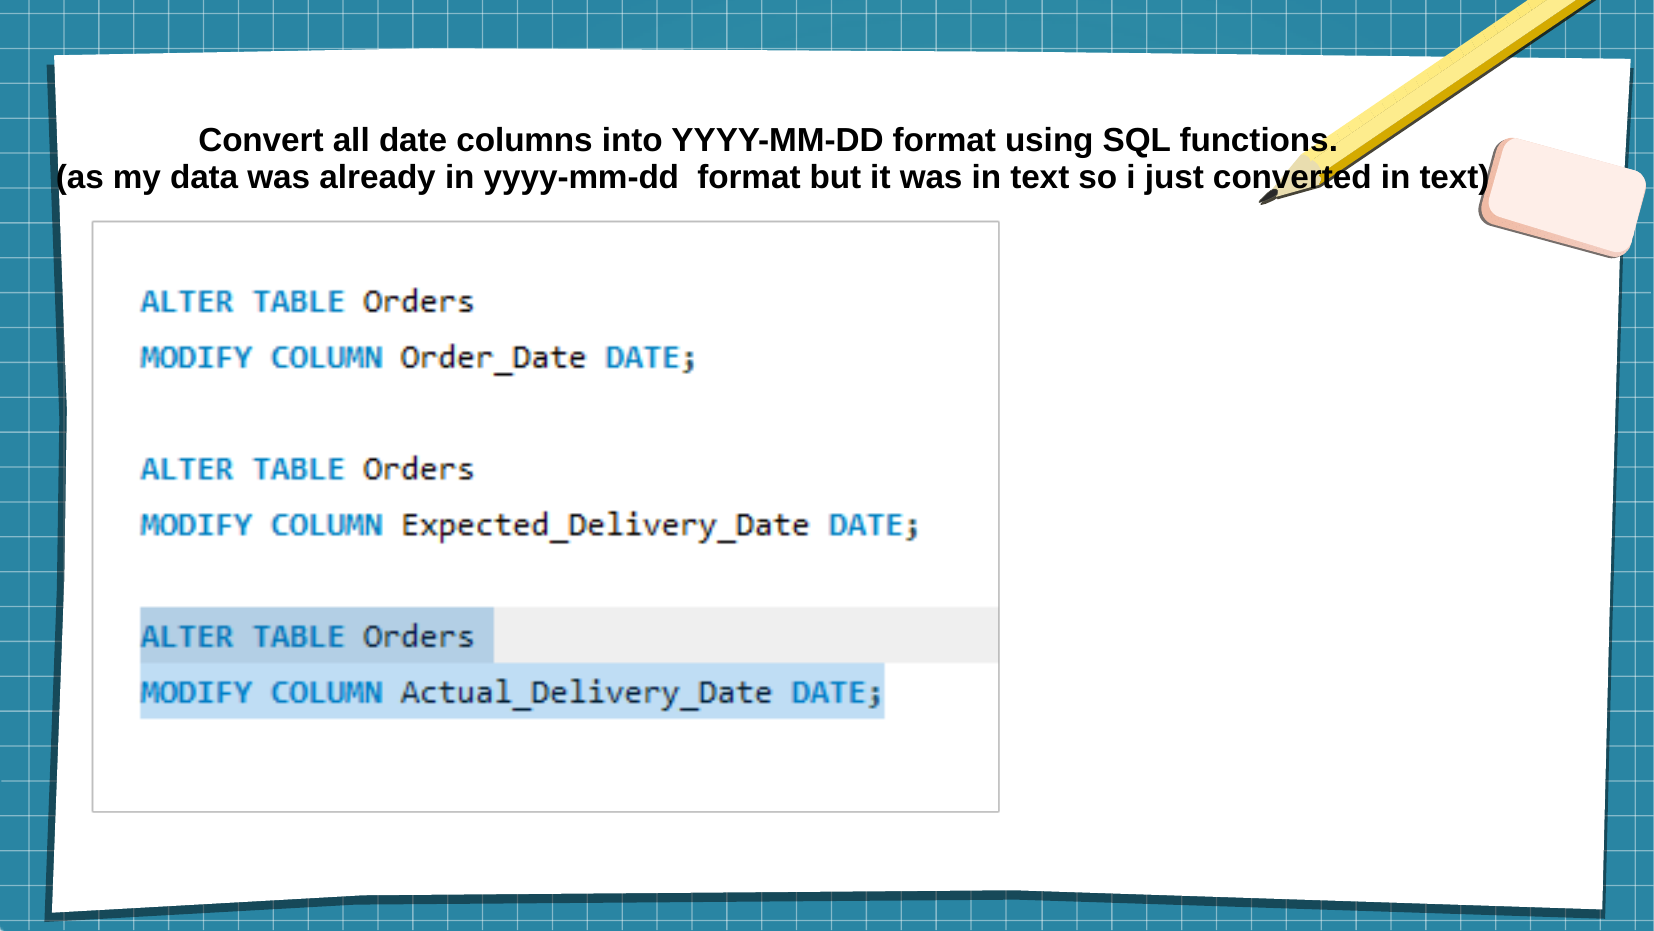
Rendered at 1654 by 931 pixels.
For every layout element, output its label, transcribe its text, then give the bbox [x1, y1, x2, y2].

picture [88, 217, 1005, 818]
title Convert all date columns into YYYY-MM-DD format using SQL functions. (as my data was already in yyyy-mm-dd format but it was in text so i just converted in text) [29, 80, 1518, 237]
